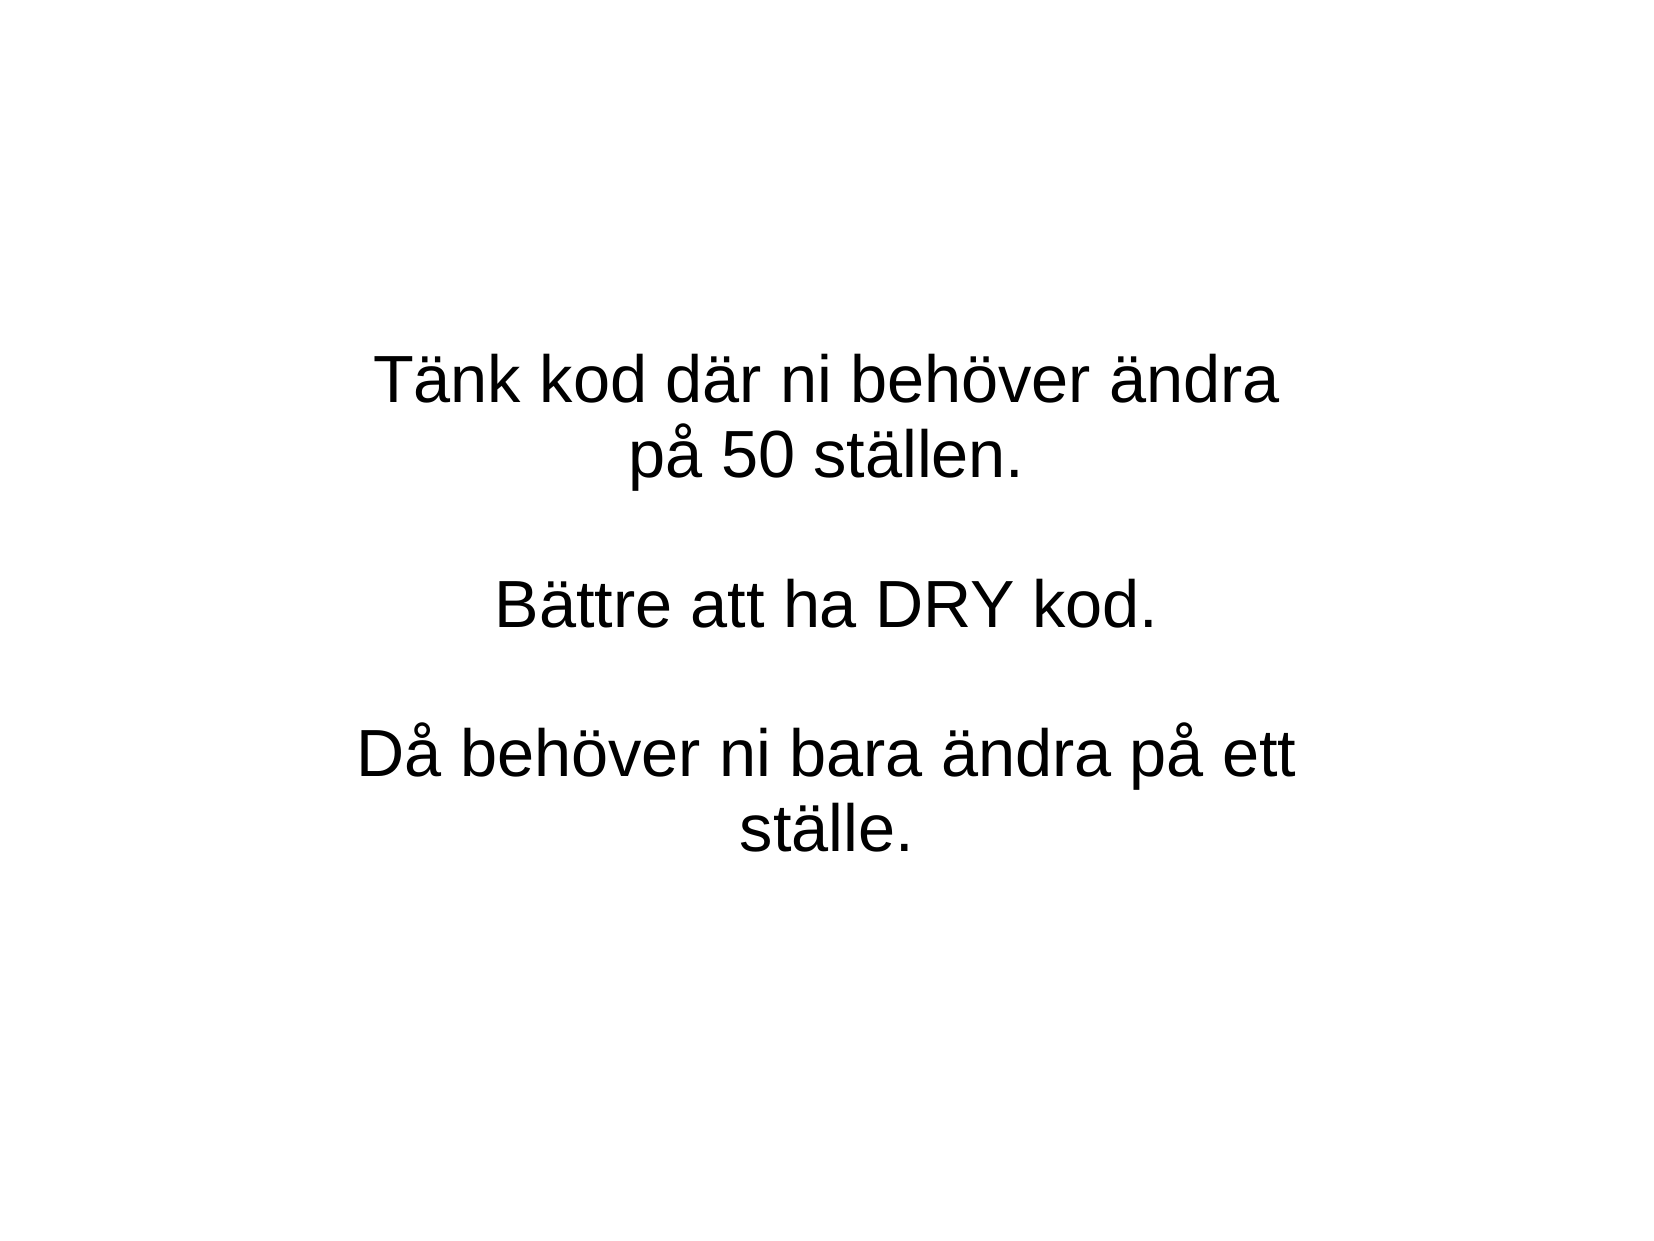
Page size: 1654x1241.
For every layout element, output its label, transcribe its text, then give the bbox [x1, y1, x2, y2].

subtitle Tänk kod där ni behöver ändra på 50 ställen. Bättre att ha DRY kod. Då behöver ni bara ändra på ett ställe. [354, 342, 1300, 1010]
